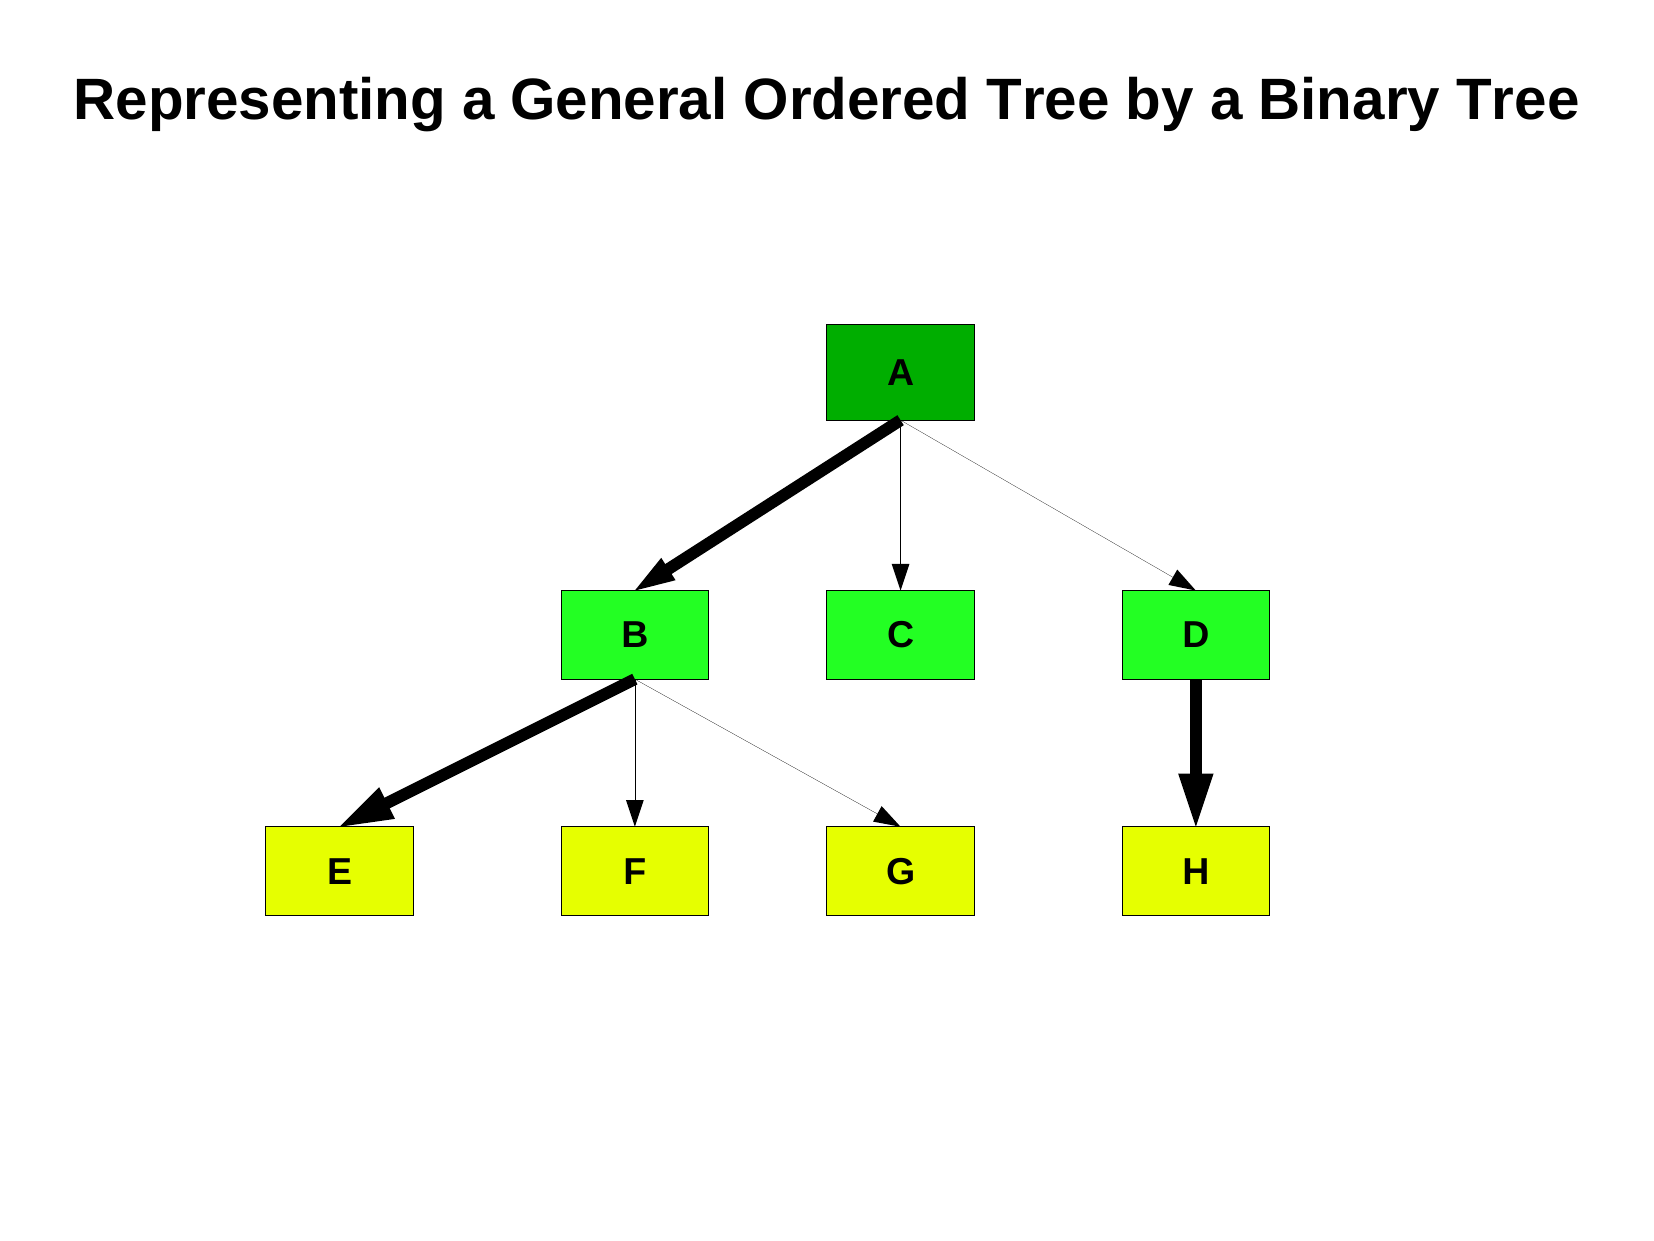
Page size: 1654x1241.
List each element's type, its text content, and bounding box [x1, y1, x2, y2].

text_box B [561, 590, 709, 680]
text_box F [561, 826, 709, 916]
text_box A [826, 324, 975, 421]
text_box H [1122, 826, 1270, 916]
text_box D [1122, 590, 1270, 680]
text_box C [826, 590, 975, 680]
text_box G [826, 826, 975, 916]
text_box Representing a General Ordered Tree by a Binary Tree [59, 59, 1590, 140]
text_box E [265, 826, 414, 916]
